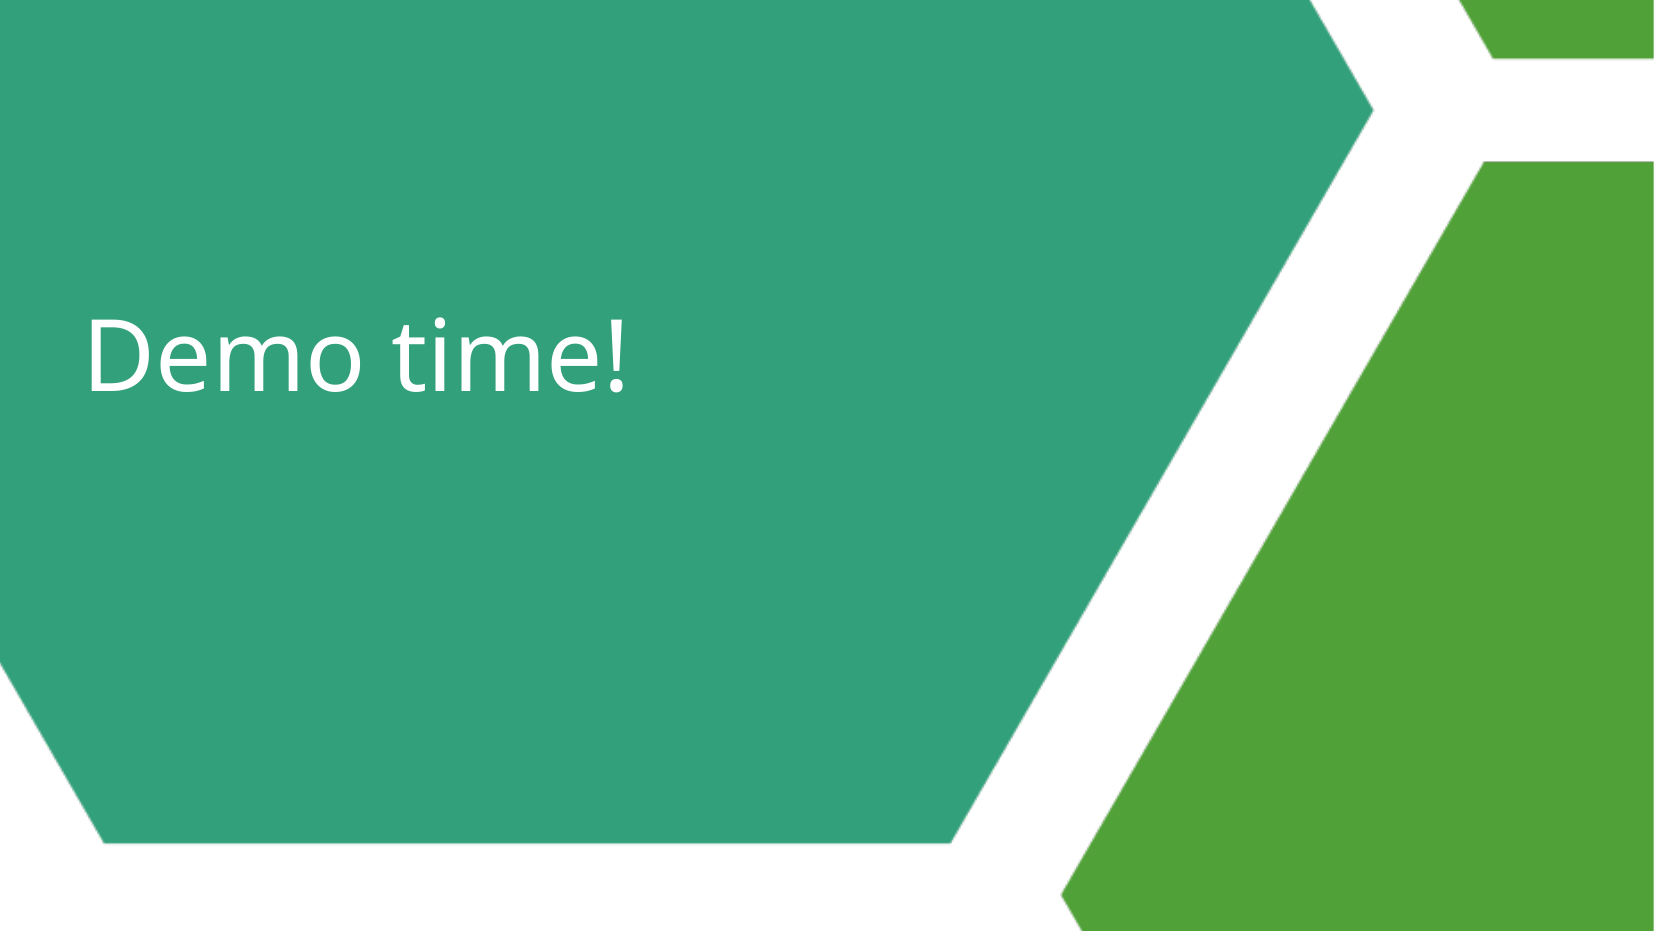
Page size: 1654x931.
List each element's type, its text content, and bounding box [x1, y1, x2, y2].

picture [0, 0, 1654, 931]
title Demo time! [82, 219, 1218, 486]
